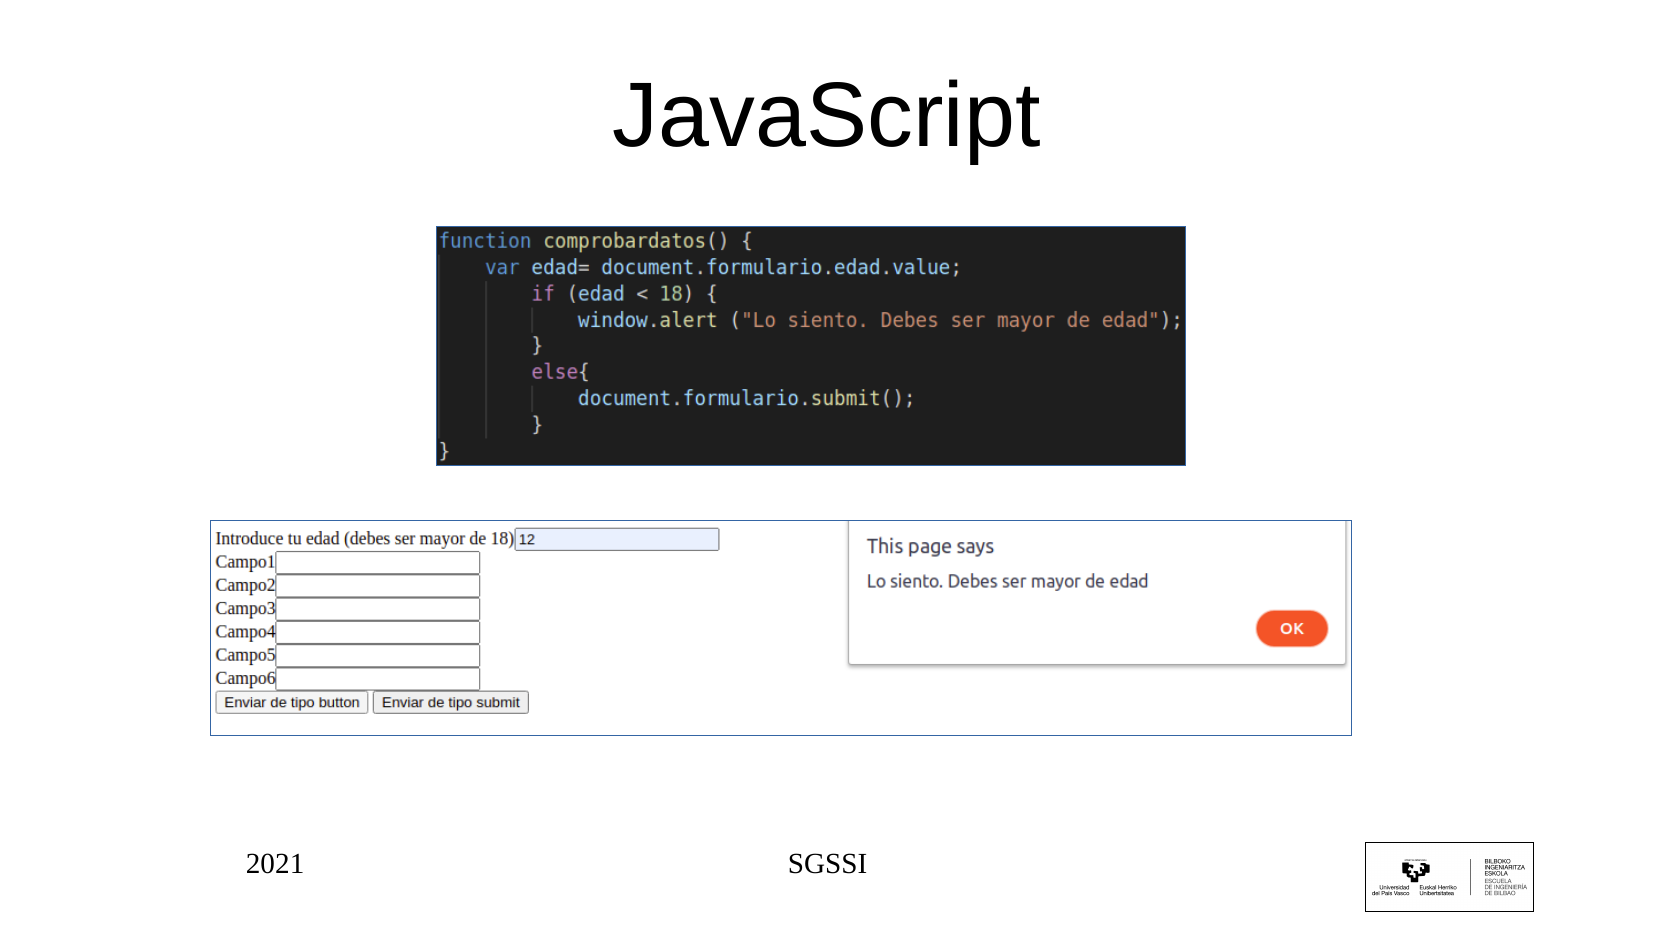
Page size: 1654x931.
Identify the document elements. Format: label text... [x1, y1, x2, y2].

picture [1366, 843, 1533, 911]
title JavaScript [82, 37, 1571, 193]
picture [436, 226, 1186, 466]
picture [210, 520, 1352, 736]
